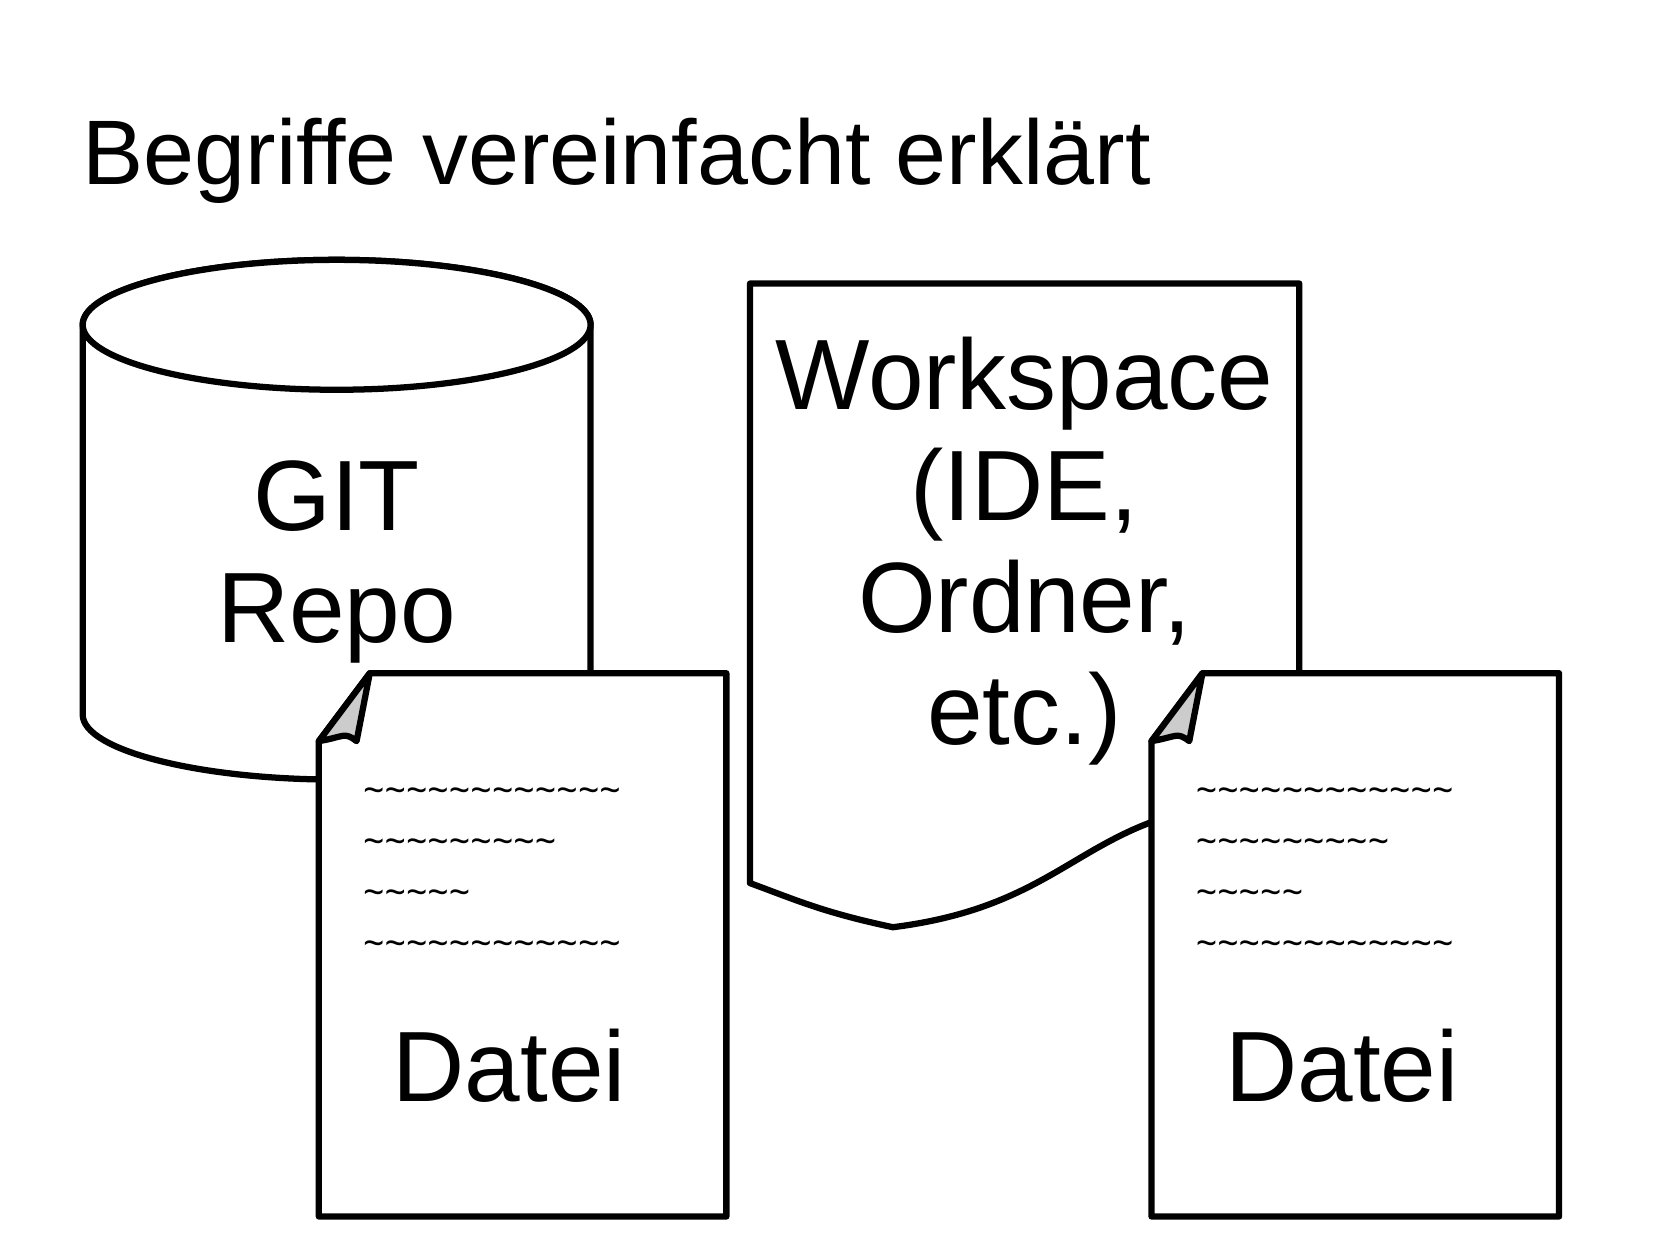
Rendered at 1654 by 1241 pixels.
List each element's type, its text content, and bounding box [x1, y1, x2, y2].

text_box Workspace (IDE, Ordner, etc.) [750, 283, 1300, 928]
text_box [1151, 673, 1560, 1217]
text_box Datei [1210, 1003, 1554, 1164]
text_box ~~~~~~~~~~~~ ~~~~~~~~~ ~~~~~ ~~~~~~~~~~~~ [1181, 755, 1524, 1034]
text_box Datei [377, 1003, 721, 1164]
title Begriffe vereinfacht erklärt [82, 49, 1571, 257]
text_box ~~~~~~~~~~~~ ~~~~~~~~~ ~~~~~ ~~~~~~~~~~~~ [348, 755, 691, 1034]
text_box [318, 673, 727, 1217]
text_box GIT Repo [82, 328, 591, 780]
